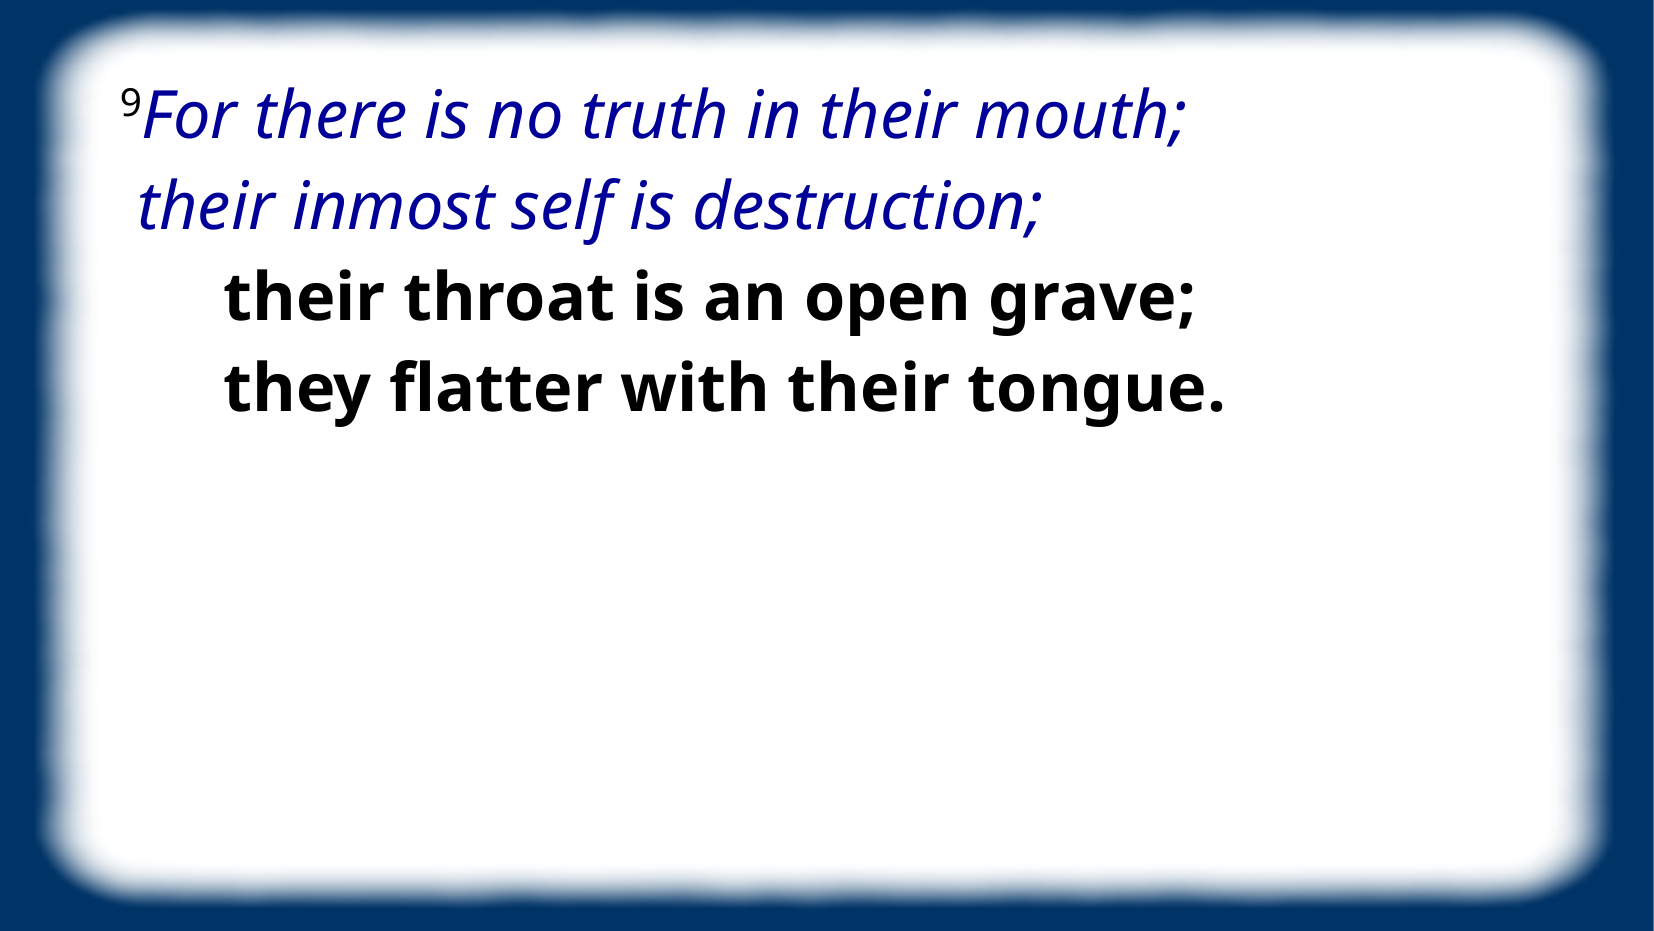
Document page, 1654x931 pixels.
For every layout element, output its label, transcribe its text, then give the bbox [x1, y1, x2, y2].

picture [0, 0, 1654, 931]
text_box 9For there is no truth in their mouth; their inmost self is destruction; their throat is an open grave; they flatter with their tongue. [105, 60, 1561, 430]
